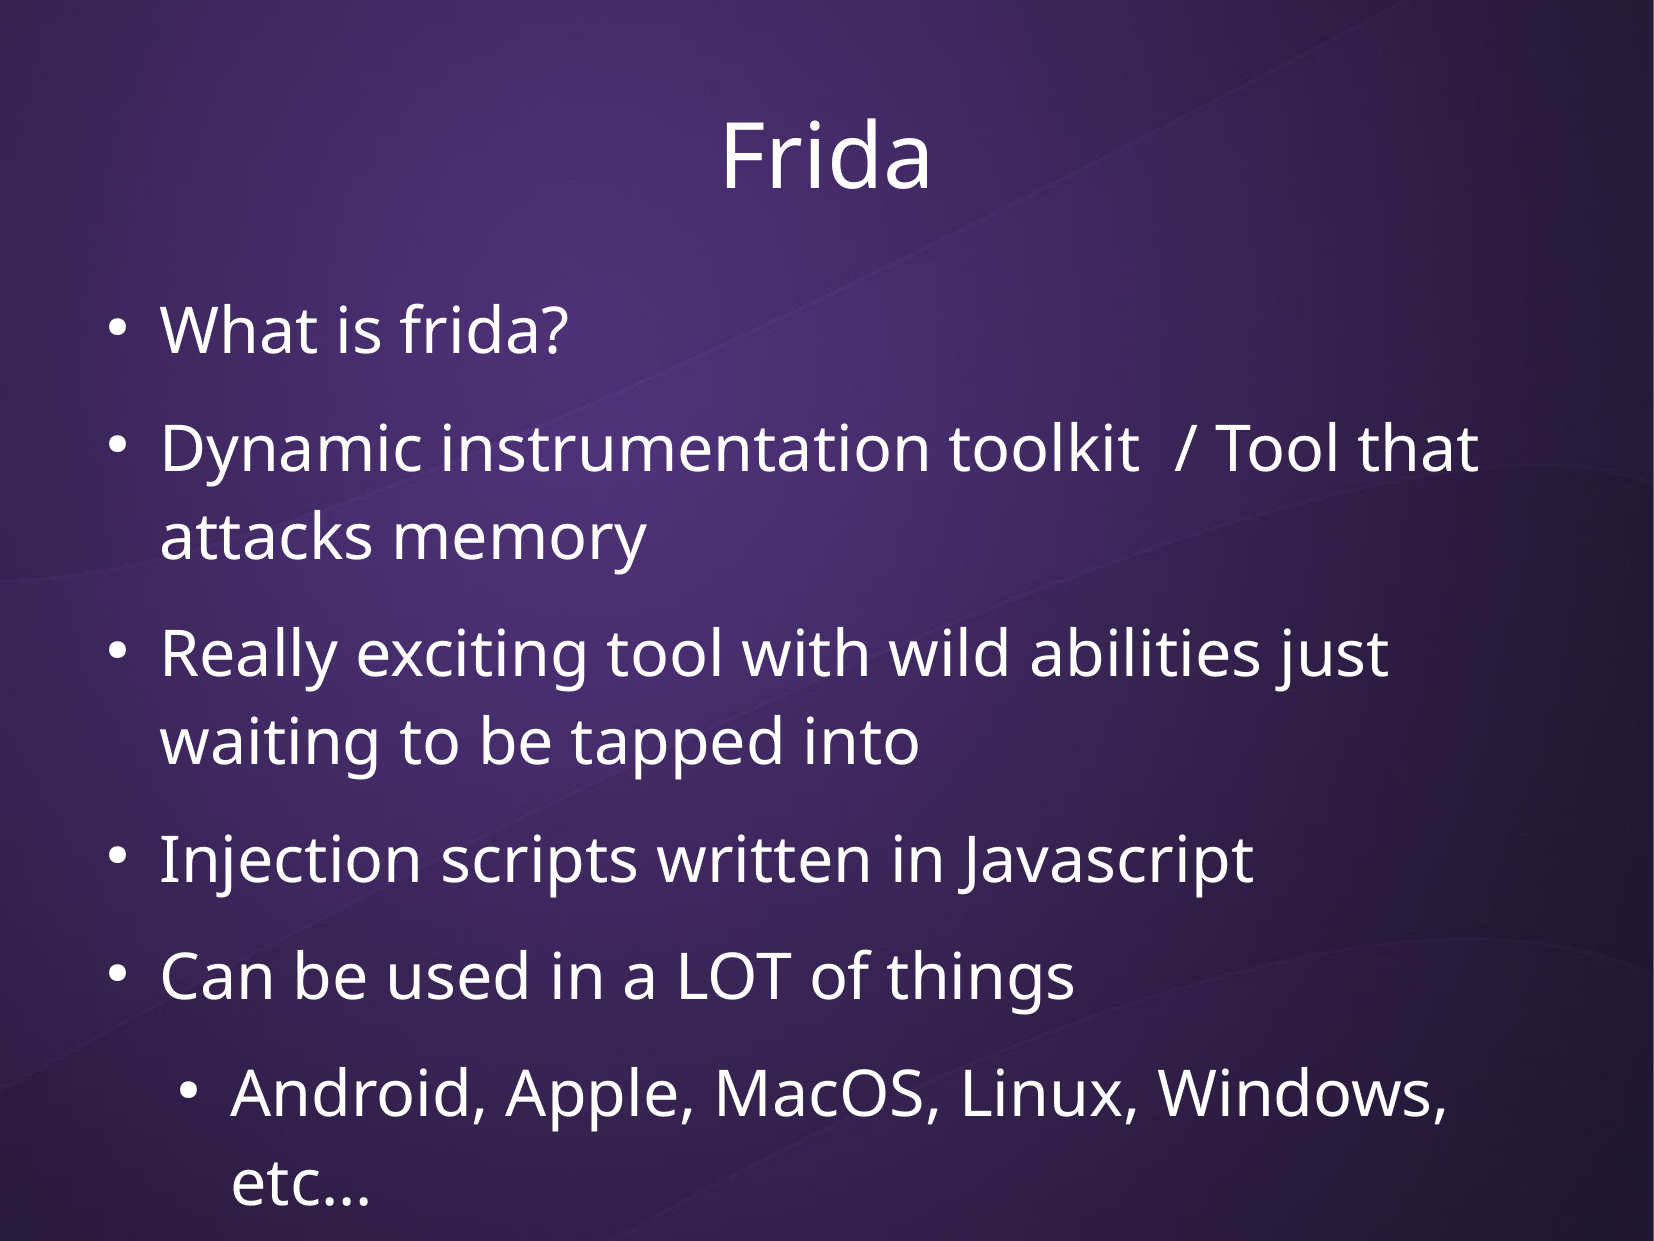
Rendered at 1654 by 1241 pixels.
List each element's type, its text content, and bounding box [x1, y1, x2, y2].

list What is frida? Dynamic instrumentation toolkit / Tool that attacks memory Really exciting tool with wild abilities just waiting to be tapped into Injection scripts written in Javascript Can be used in a LOT of things Android, Apple, MacOS, Linux, Windows, etc... [88, 284, 1577, 1240]
title Frida [82, 49, 1571, 257]
picture [0, 0, 1654, 1241]
